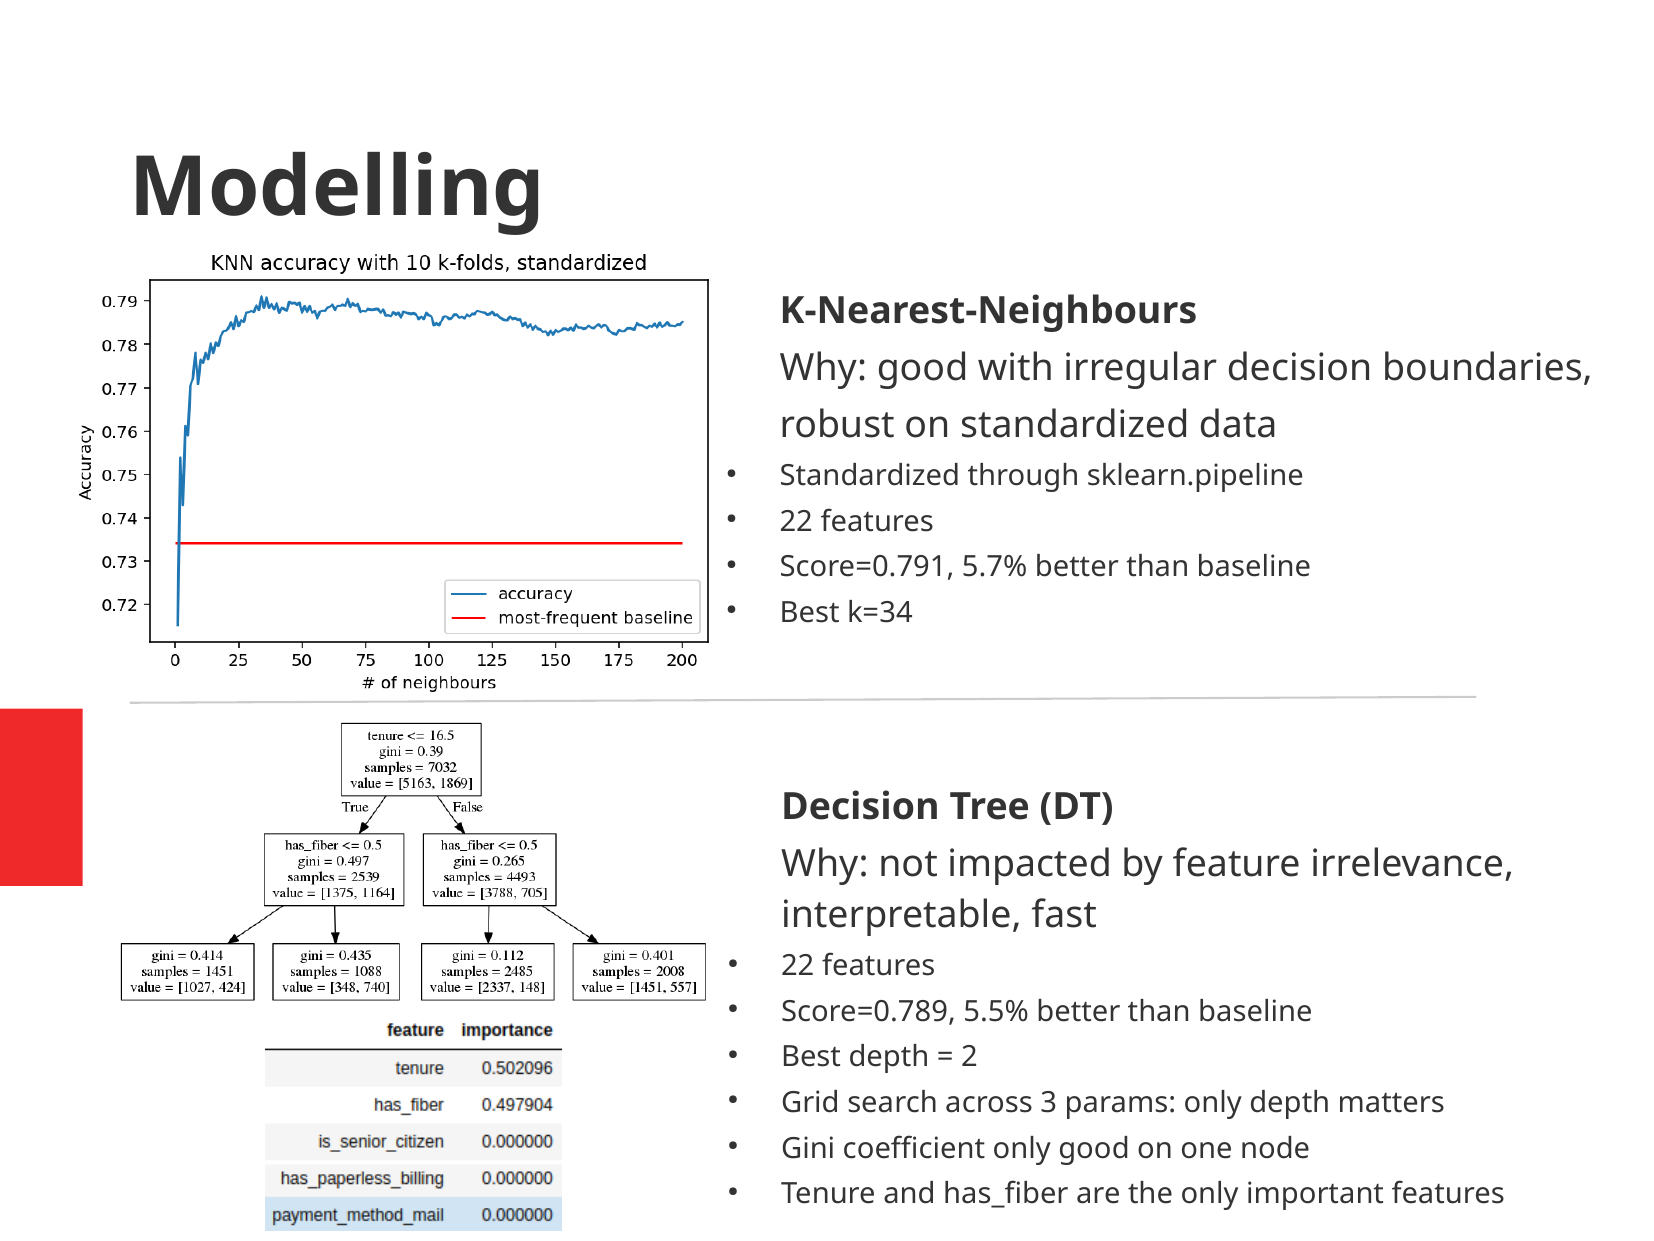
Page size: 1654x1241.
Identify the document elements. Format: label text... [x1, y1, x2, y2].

picture [265, 1015, 562, 1231]
picture [117, 719, 709, 1004]
title Modelling [129, 64, 1536, 283]
list K-Nearest-Neighbours Why: good with irregular decision boundaries, robust on standardized data Standardized through sklearn.pipeline 22 features Score=0.791, 5.7% better than baseline Best k=34 [708, 283, 1654, 733]
list Decision Tree (DT) Why: not impacted by feature irrelevance, interpretable, fast 22 features Score=0.789, 5.5% better than baseline Best depth = 2 Grid search across 3 params: only depth matters Gini coefficient only good on one node Tenure and has_fiber are the only important features [710, 779, 1593, 1229]
picture [66, 242, 722, 703]
